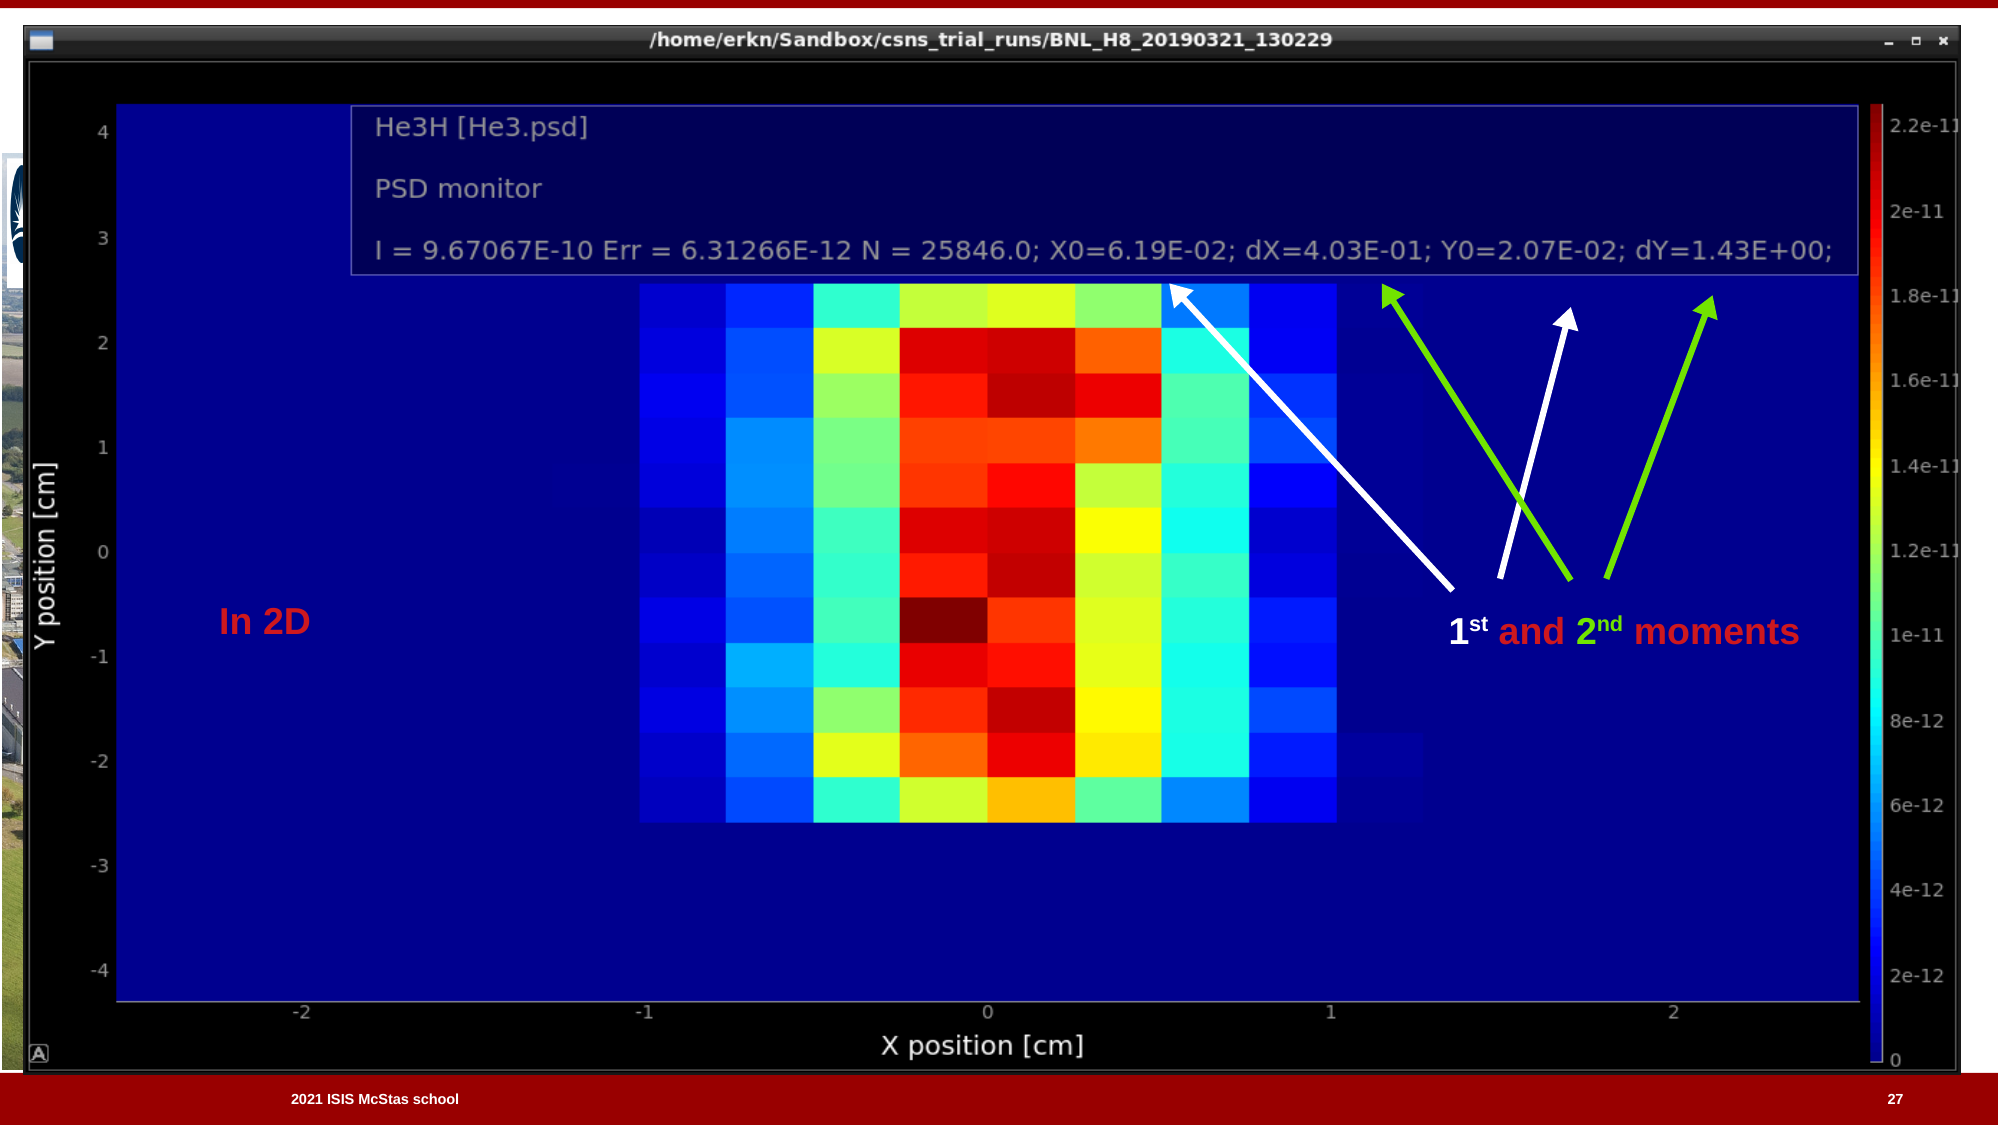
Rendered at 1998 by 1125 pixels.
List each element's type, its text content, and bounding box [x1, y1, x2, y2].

text_box In 2D [204, 592, 768, 650]
text_box 1st and 2nd moments [1433, 603, 1949, 662]
slide_number <number> [1887, 1088, 1909, 1110]
picture [2, 25, 1961, 1075]
